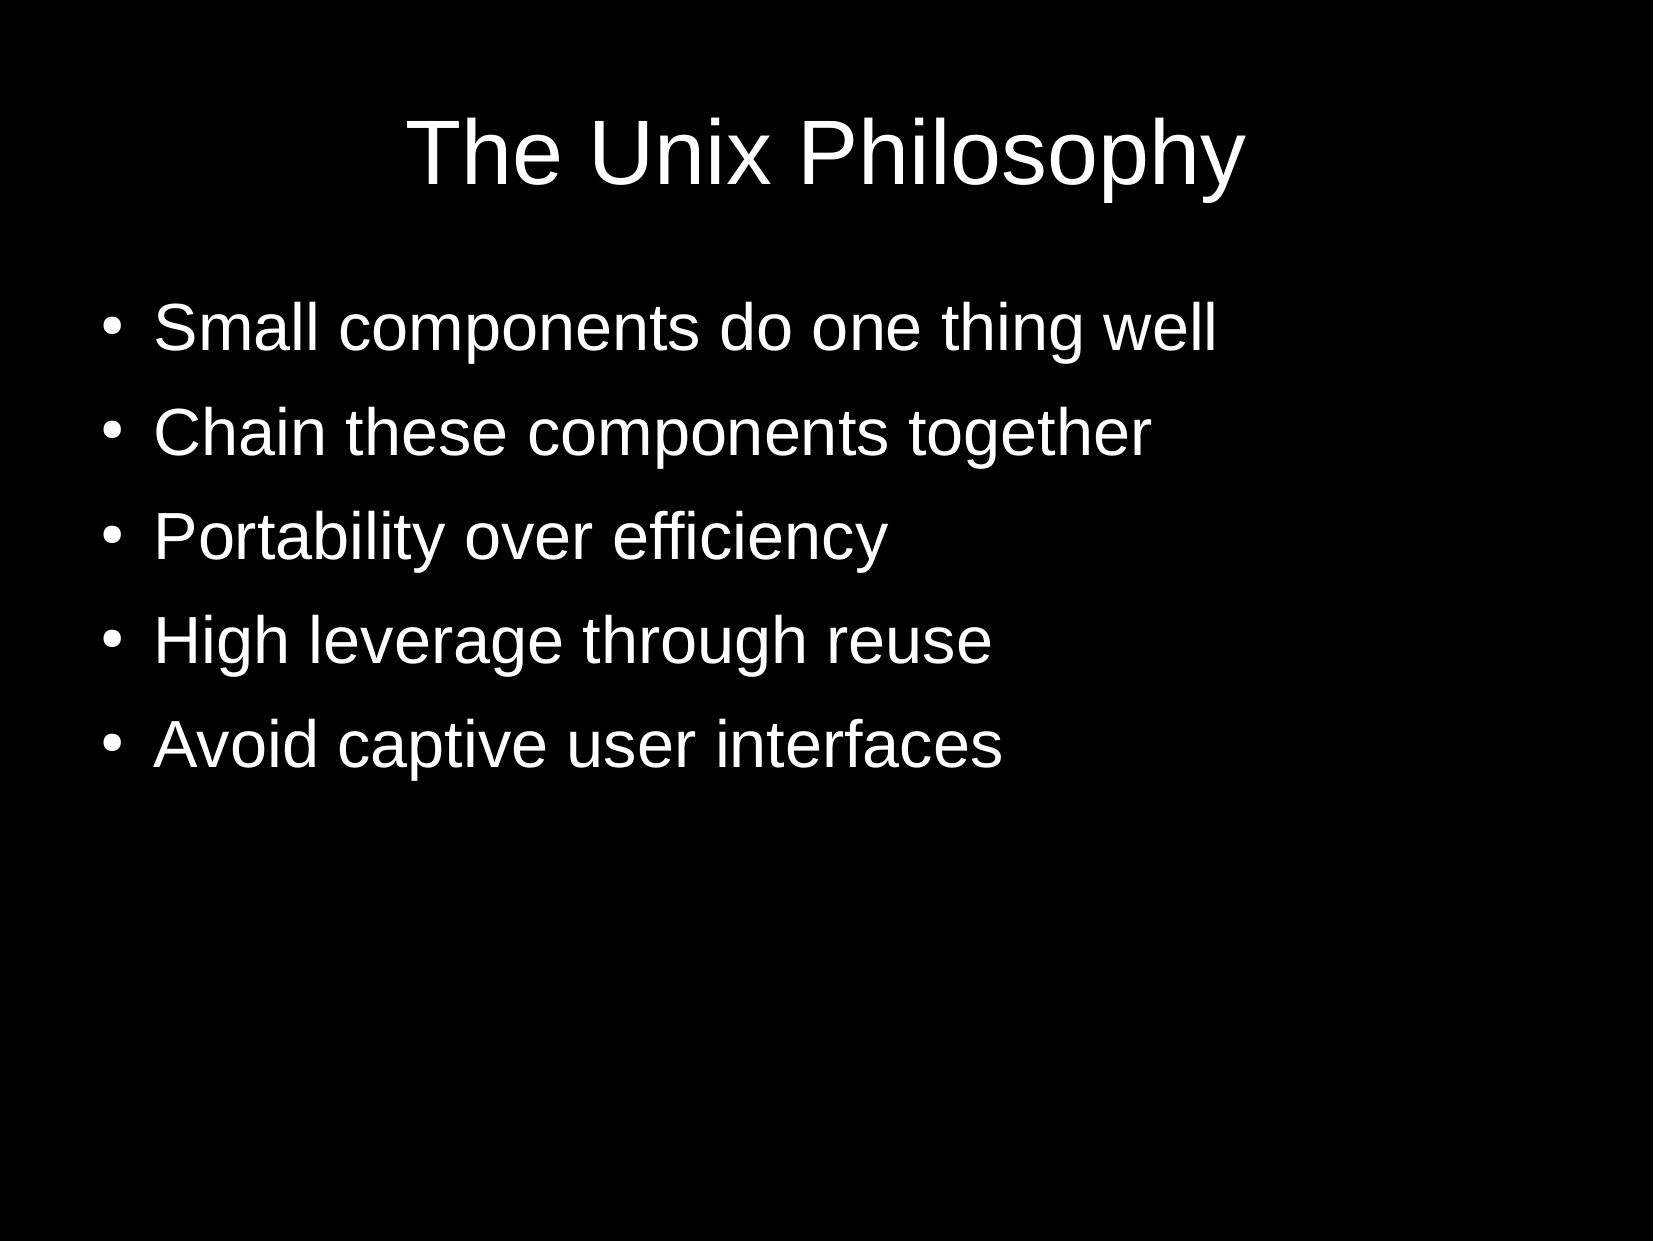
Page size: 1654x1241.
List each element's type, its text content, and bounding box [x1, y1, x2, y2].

title The Unix Philosophy [82, 49, 1571, 257]
list Small components do one thing well Chain these components together Portability over efficiency High leverage through reuse Avoid captive user interfaces [82, 290, 1538, 1010]
